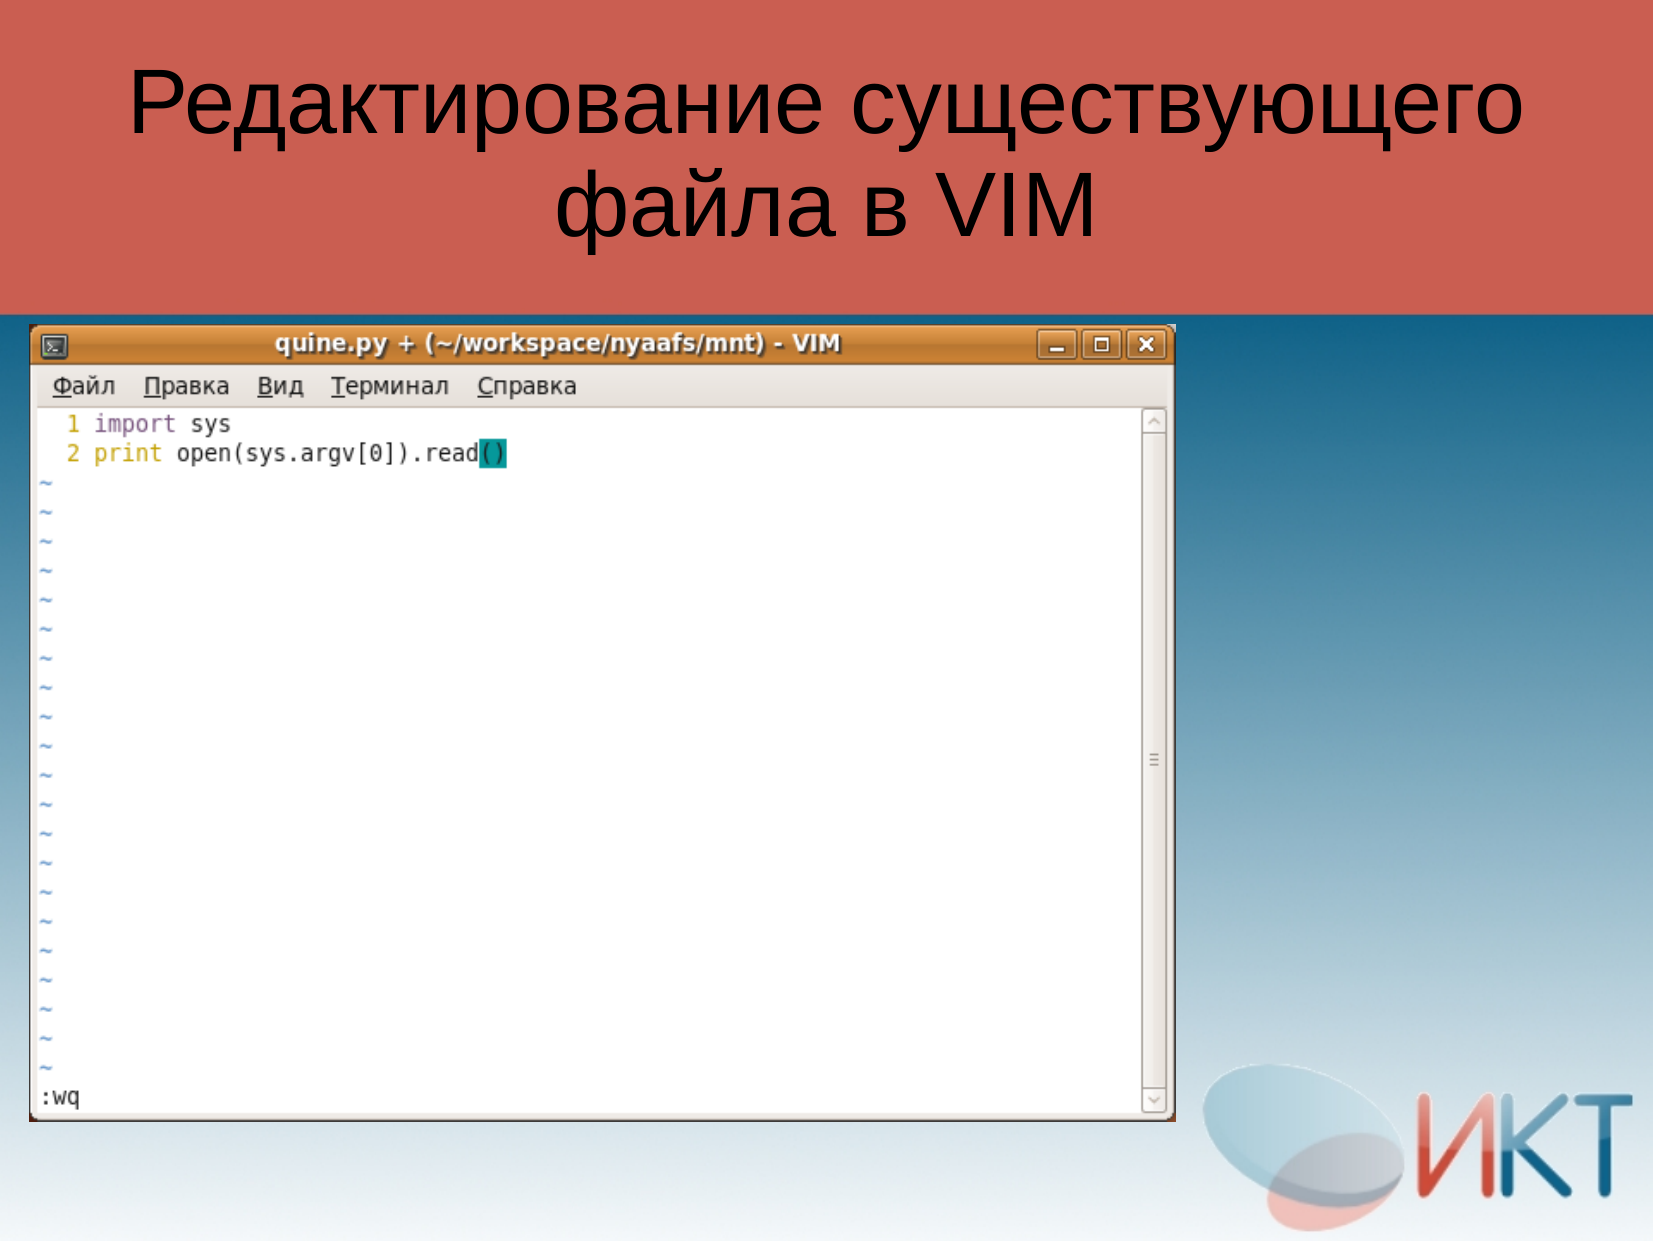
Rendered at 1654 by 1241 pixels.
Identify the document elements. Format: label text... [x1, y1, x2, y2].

title Редактирование существующего файла в VIM [82, 49, 1571, 257]
picture [0, 0, 1653, 1241]
